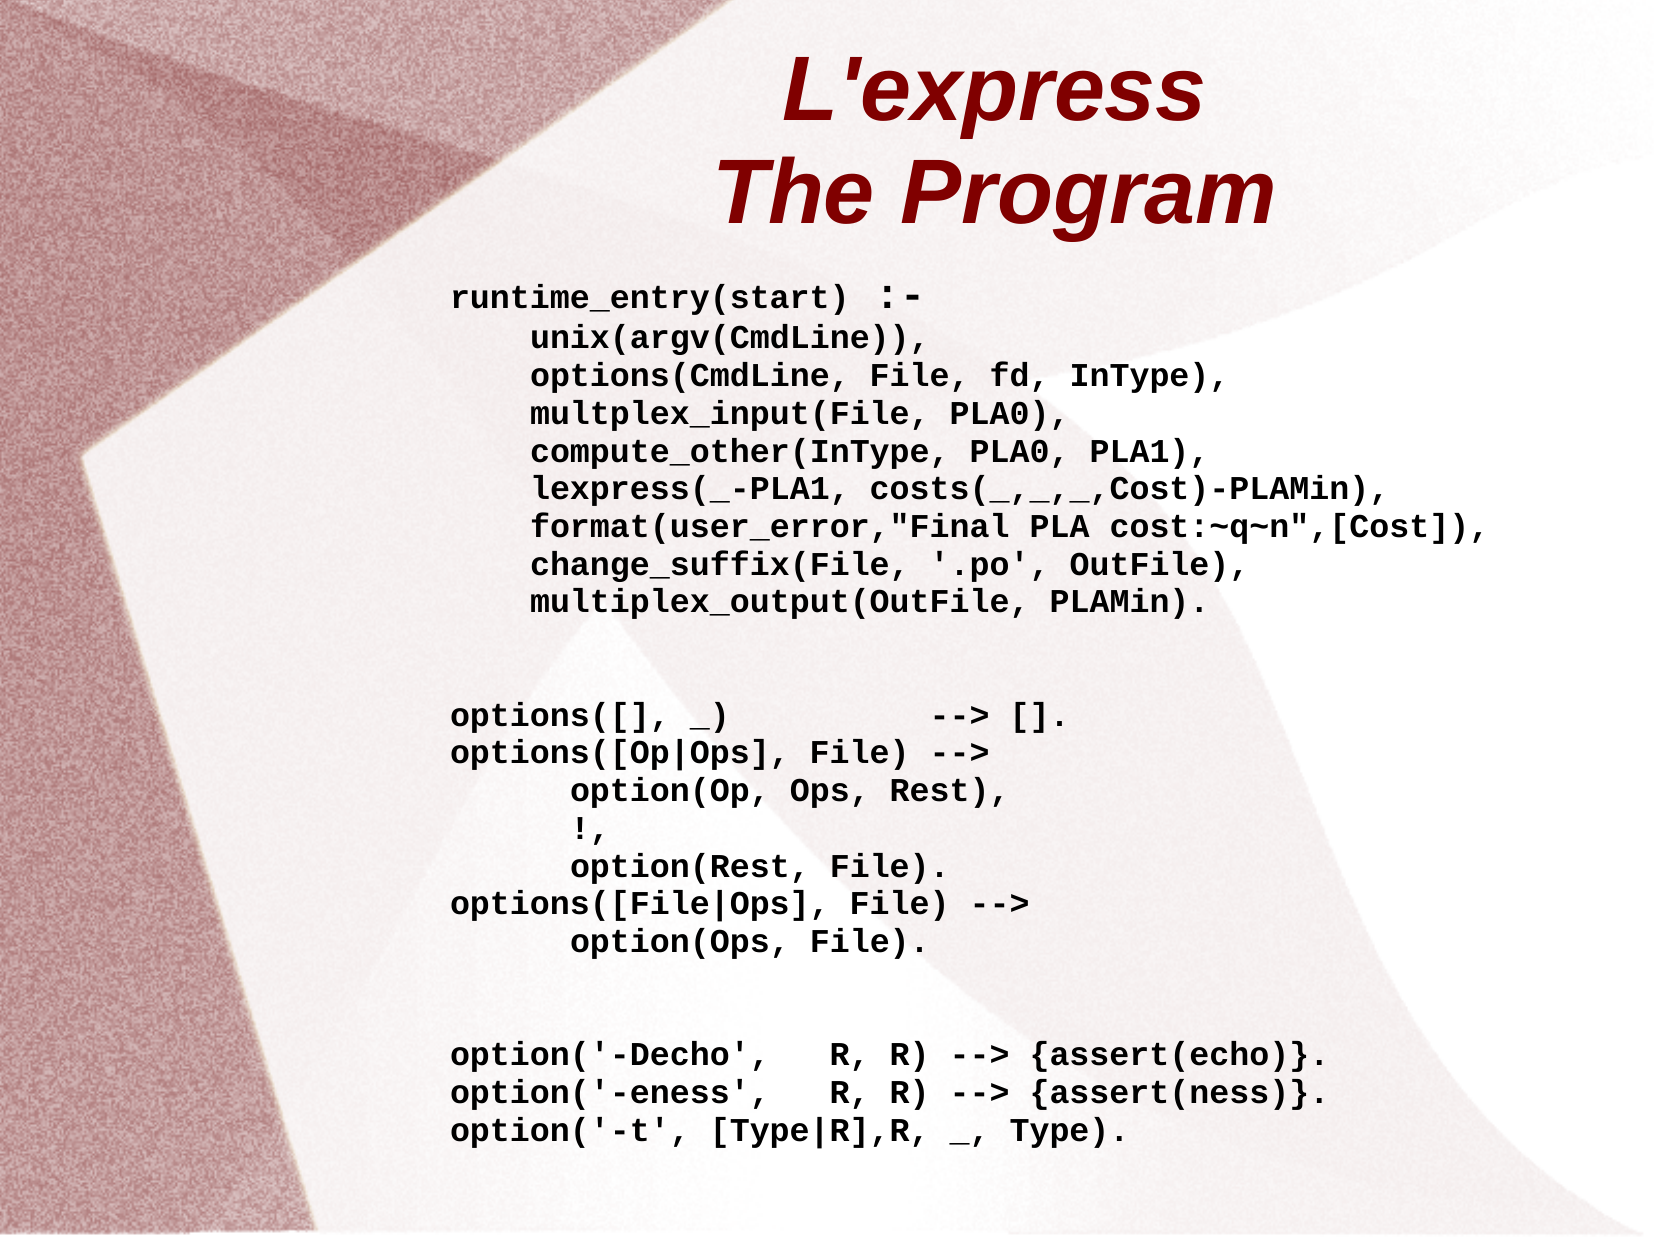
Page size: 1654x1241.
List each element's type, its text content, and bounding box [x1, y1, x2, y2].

subtitle runtime_entry(start) :- unix(argv(CmdLine)), options(CmdLine, File, fd, InType), multplex_input(File, PLA0), compute_other(InType, PLA0, PLA1), lexpress(_-PLA1, costs(_,_,_,Cost)-PLAMin), format(user_error,"Final PLA cost:~q~n",[Cost]), change_suffix(File, '.po', OutFile), multiplex_output(OutFile, PLAMin). options([], _) --> []. options([Op|Ops], File) --> option(Op, Ops, Rest), !, option(Rest, File). options([File|Ops], File) --> option(Ops, File). option('-Decho', R, R) --> {assert(echo)}. option('-eness', R, R) --> {assert(ness)}. option('-t', [Type|R],R, _, Type). [450, 225, 1613, 1201]
title L'express The Program [490, 37, 1501, 225]
picture [0, 0, 1654, 1241]
